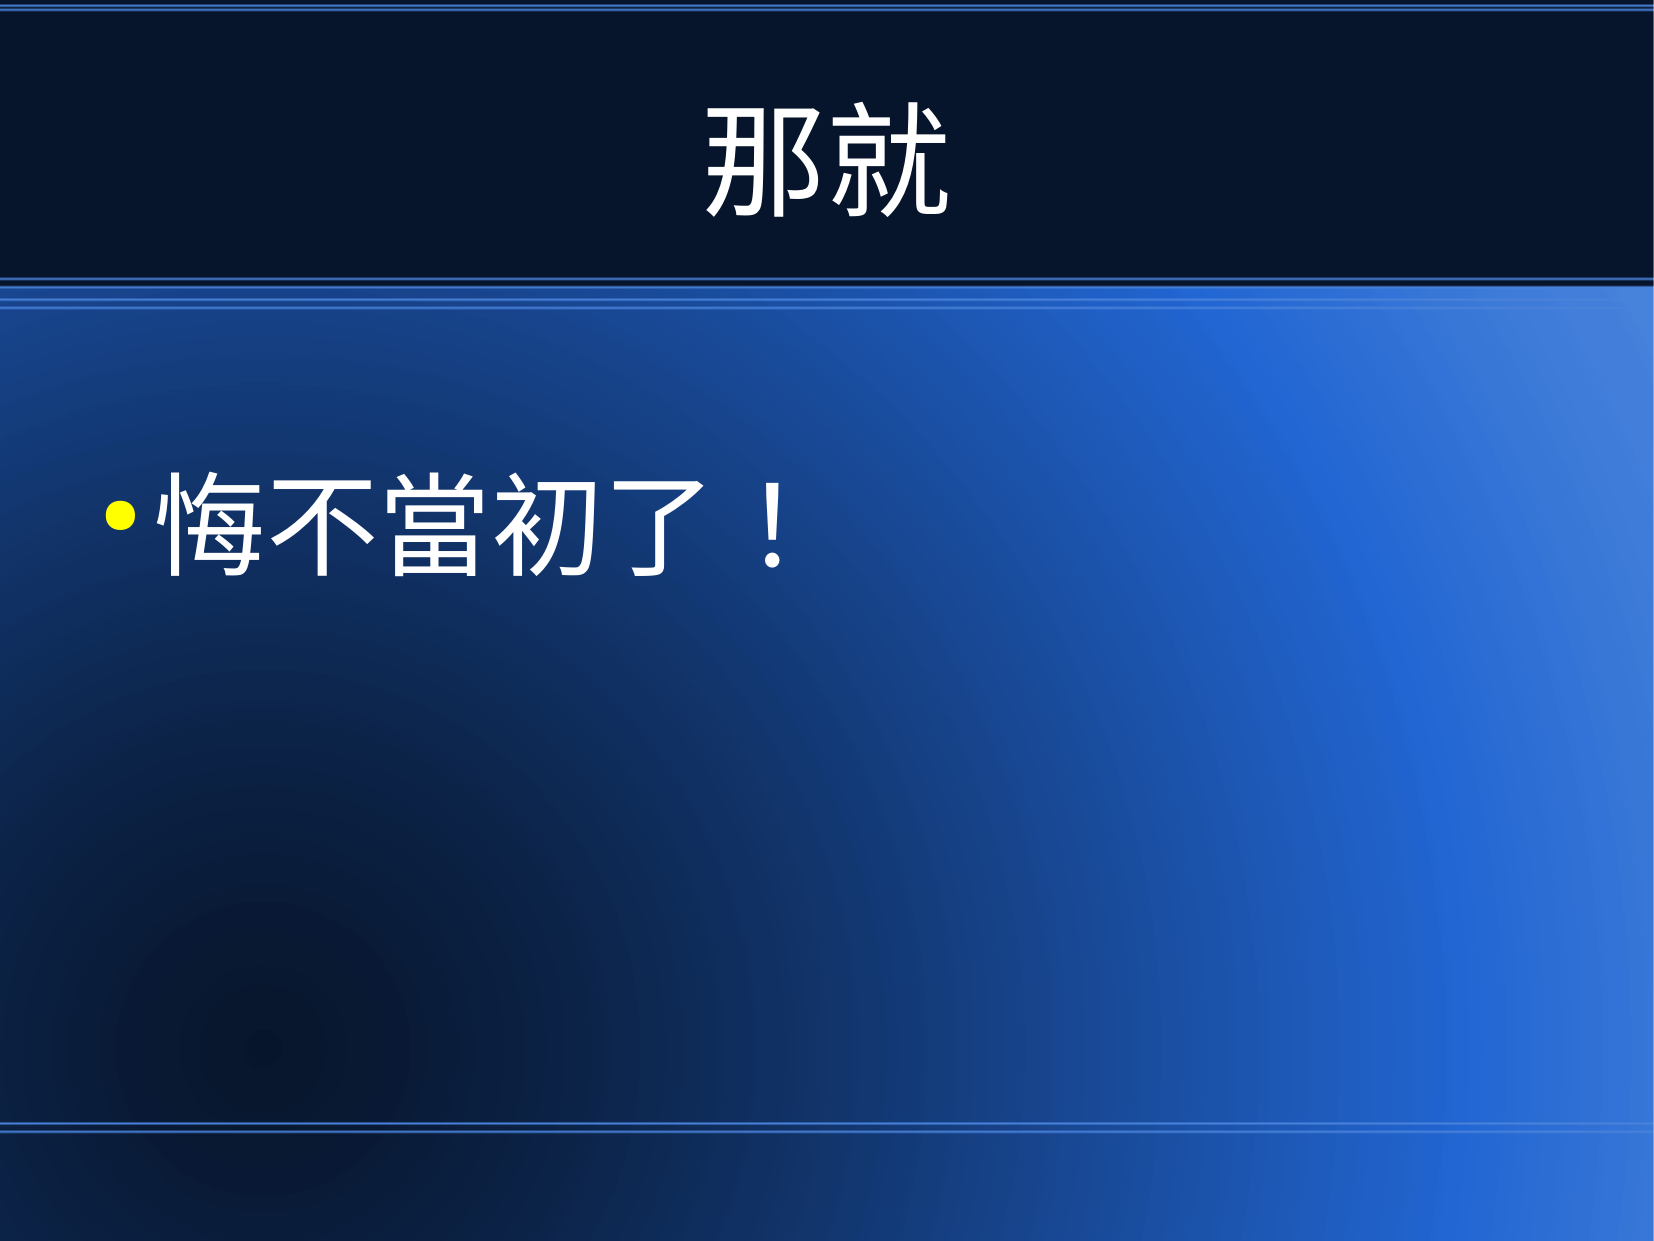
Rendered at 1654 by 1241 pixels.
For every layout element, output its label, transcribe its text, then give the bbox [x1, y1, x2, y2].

title 那就 [82, 49, 1571, 257]
list 悔不當初了！ [82, 355, 1571, 1241]
picture [0, 0, 1654, 1241]
